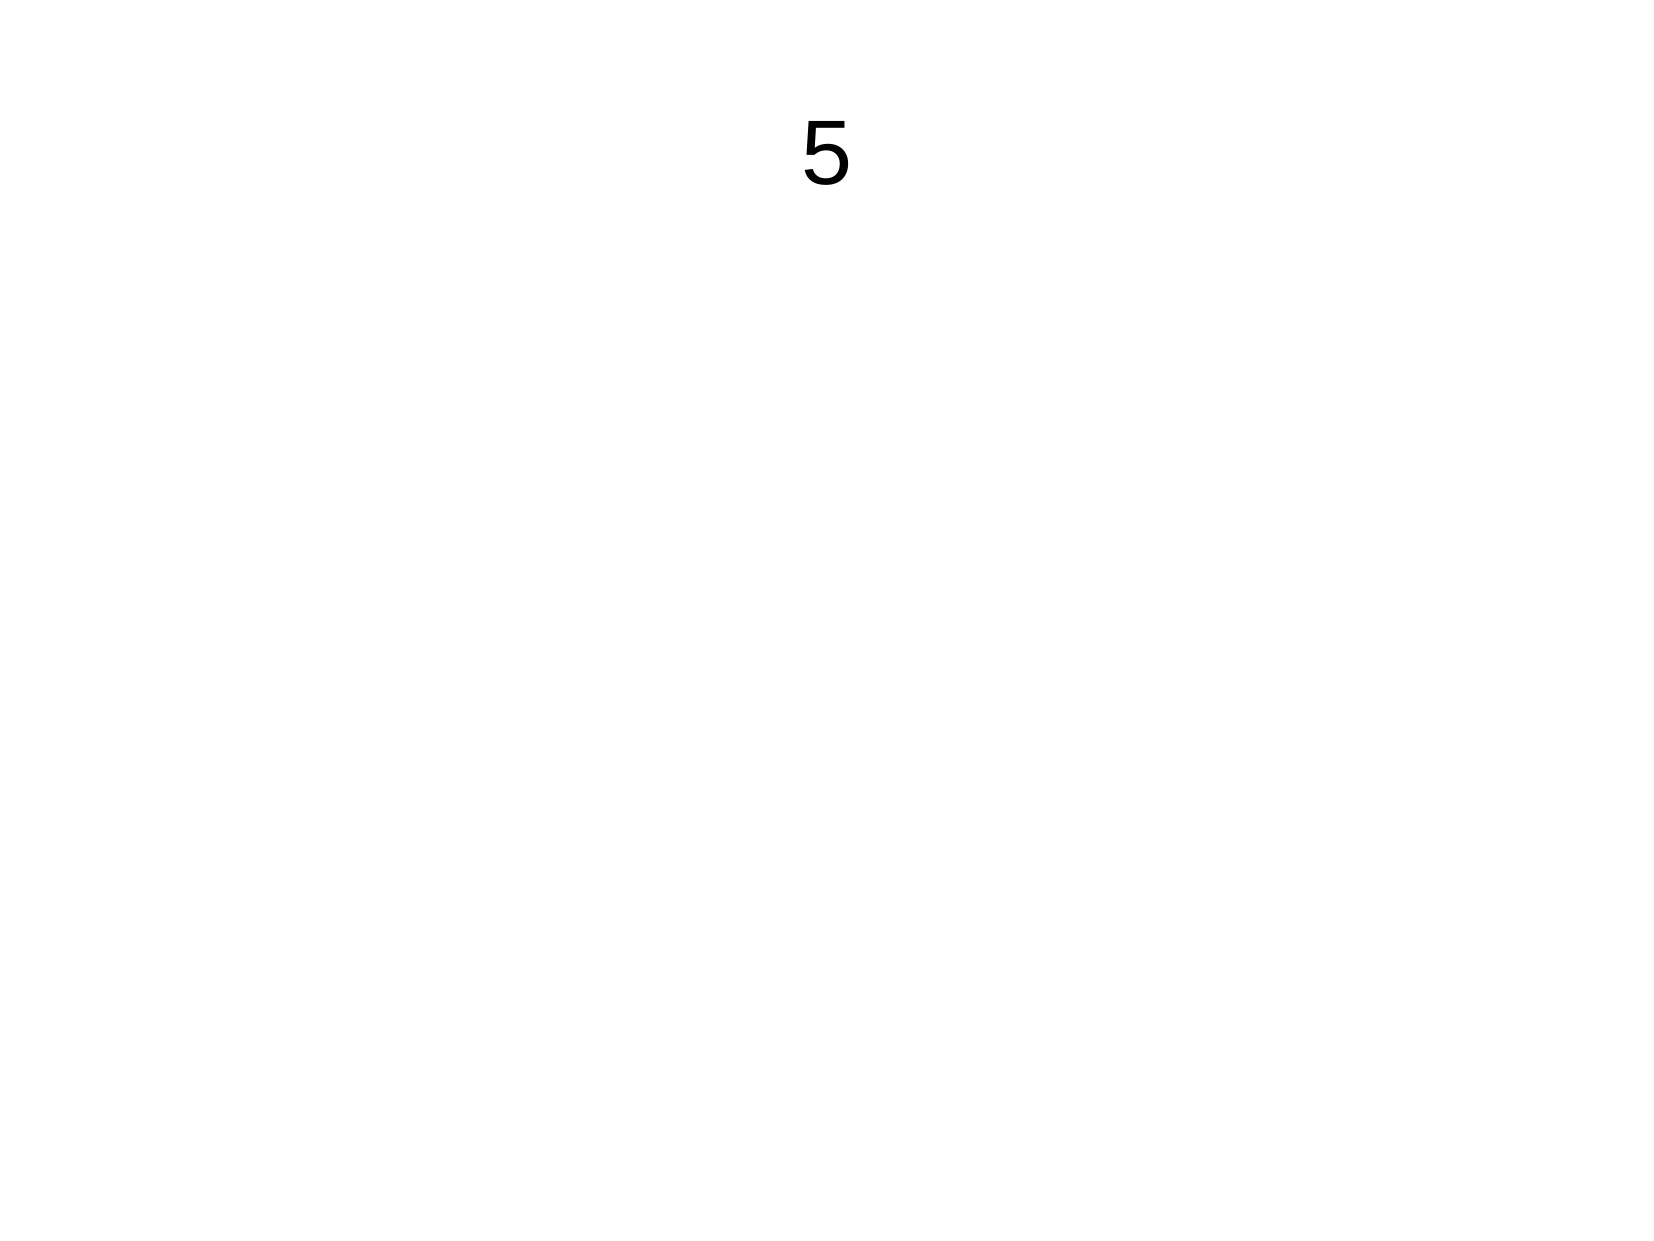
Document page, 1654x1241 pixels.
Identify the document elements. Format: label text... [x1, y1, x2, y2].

title 5 [82, 49, 1571, 257]
